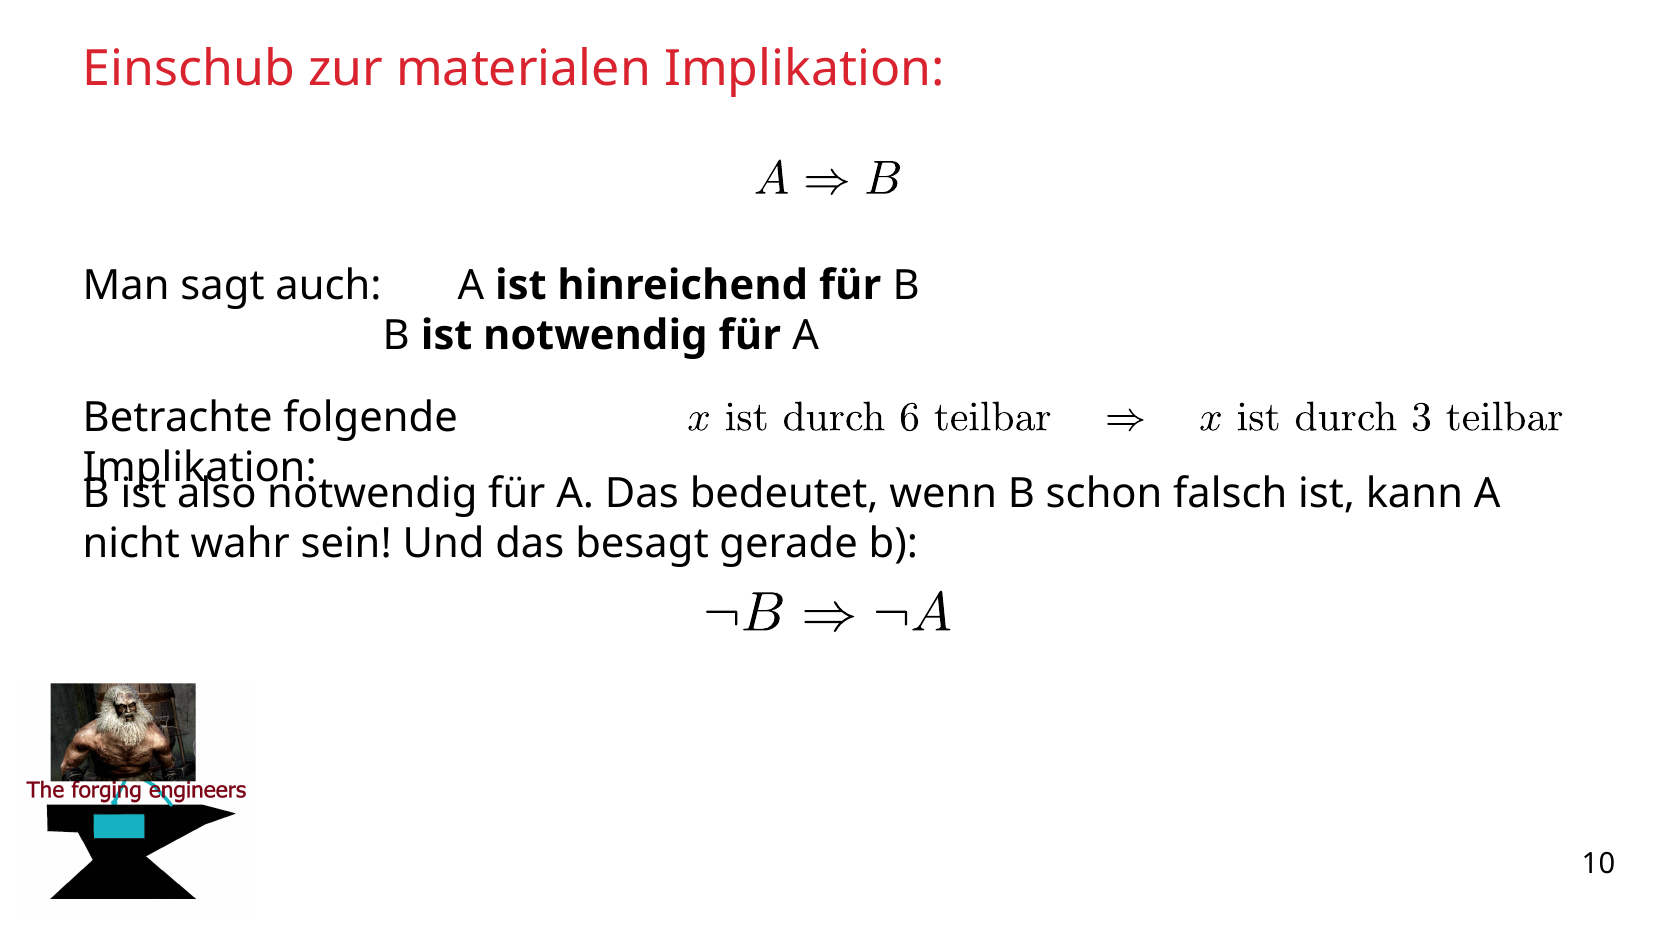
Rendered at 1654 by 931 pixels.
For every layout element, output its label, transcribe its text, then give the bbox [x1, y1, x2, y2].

picture [703, 590, 951, 632]
title Einschub zur materialen Implikation: [82, 37, 1571, 95]
text_box Man sagt auch: A ist hinreichend für B B ist notwendig für A [82, 258, 1571, 372]
picture [687, 401, 1563, 432]
picture [753, 159, 901, 195]
picture [17, 679, 254, 916]
text_box Betrachte folgende Implikation: [82, 389, 674, 449]
text_box B ist also notwendig für A. Das bedeutet, wenn B schon falsch ist, kann A nicht wahr sein! Und das besagt gerade b): [82, 465, 1571, 579]
